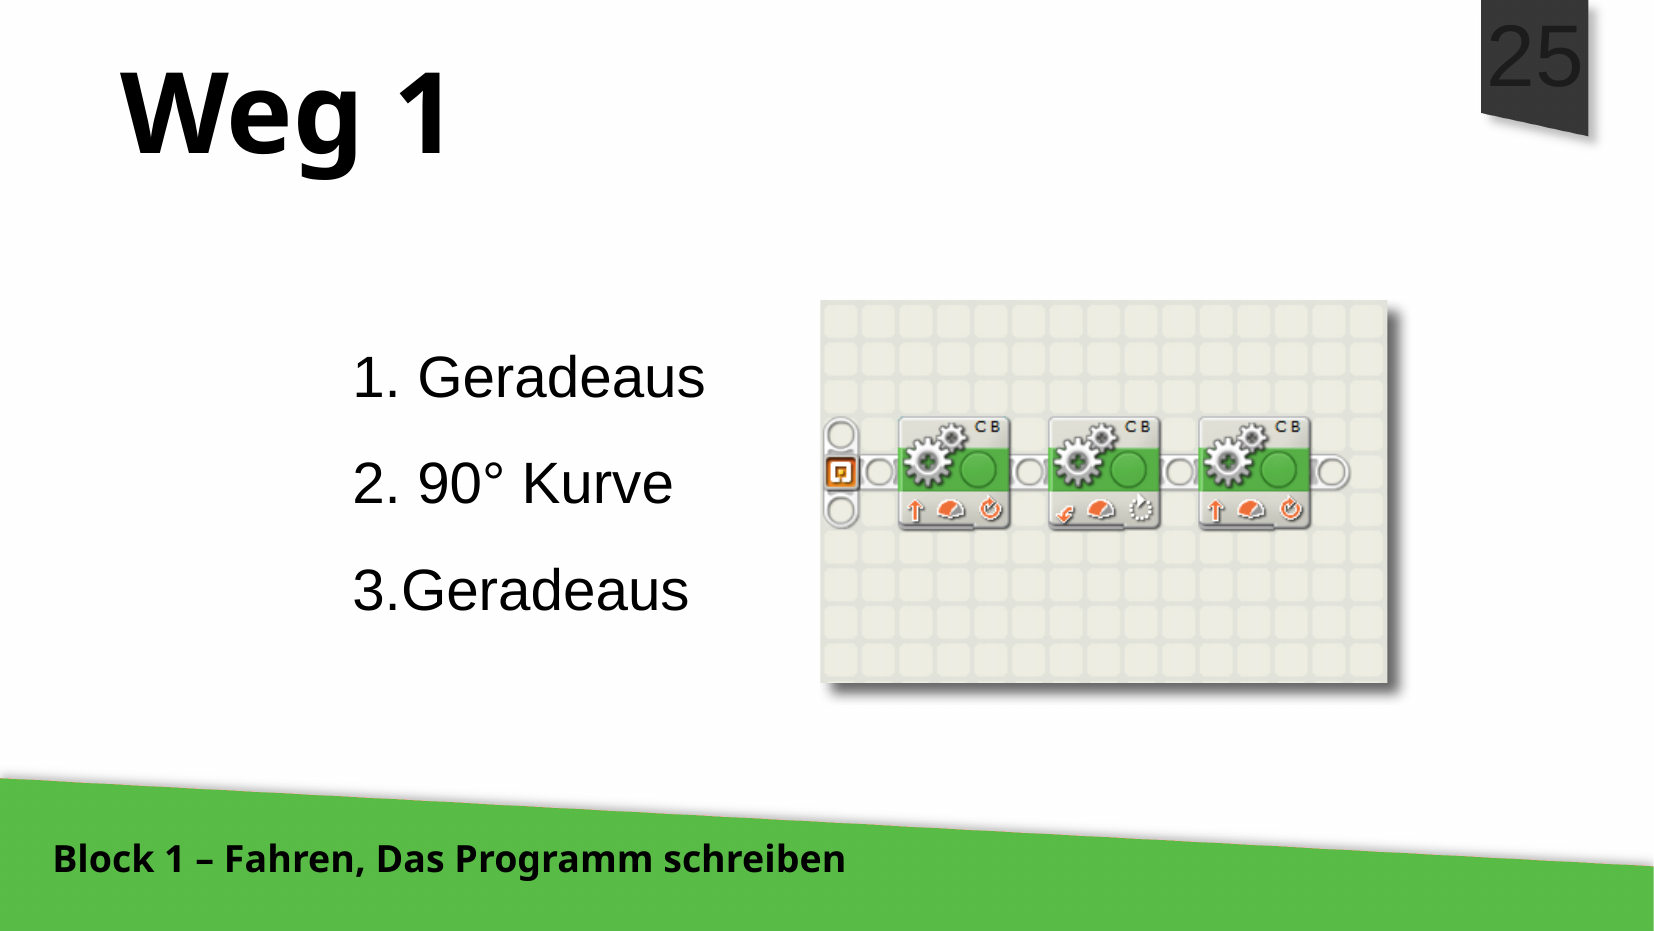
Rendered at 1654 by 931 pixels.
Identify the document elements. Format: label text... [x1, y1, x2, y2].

text_box Block 1 – Fahren, Das Programm schreiben [37, 825, 863, 901]
picture [0, 0, 1654, 931]
text_box <number> [923, 0, 1599, 141]
text_box Geradeaus 90° Kurve Geradeaus [337, 337, 820, 631]
title Weg 1 [120, 32, 1501, 188]
